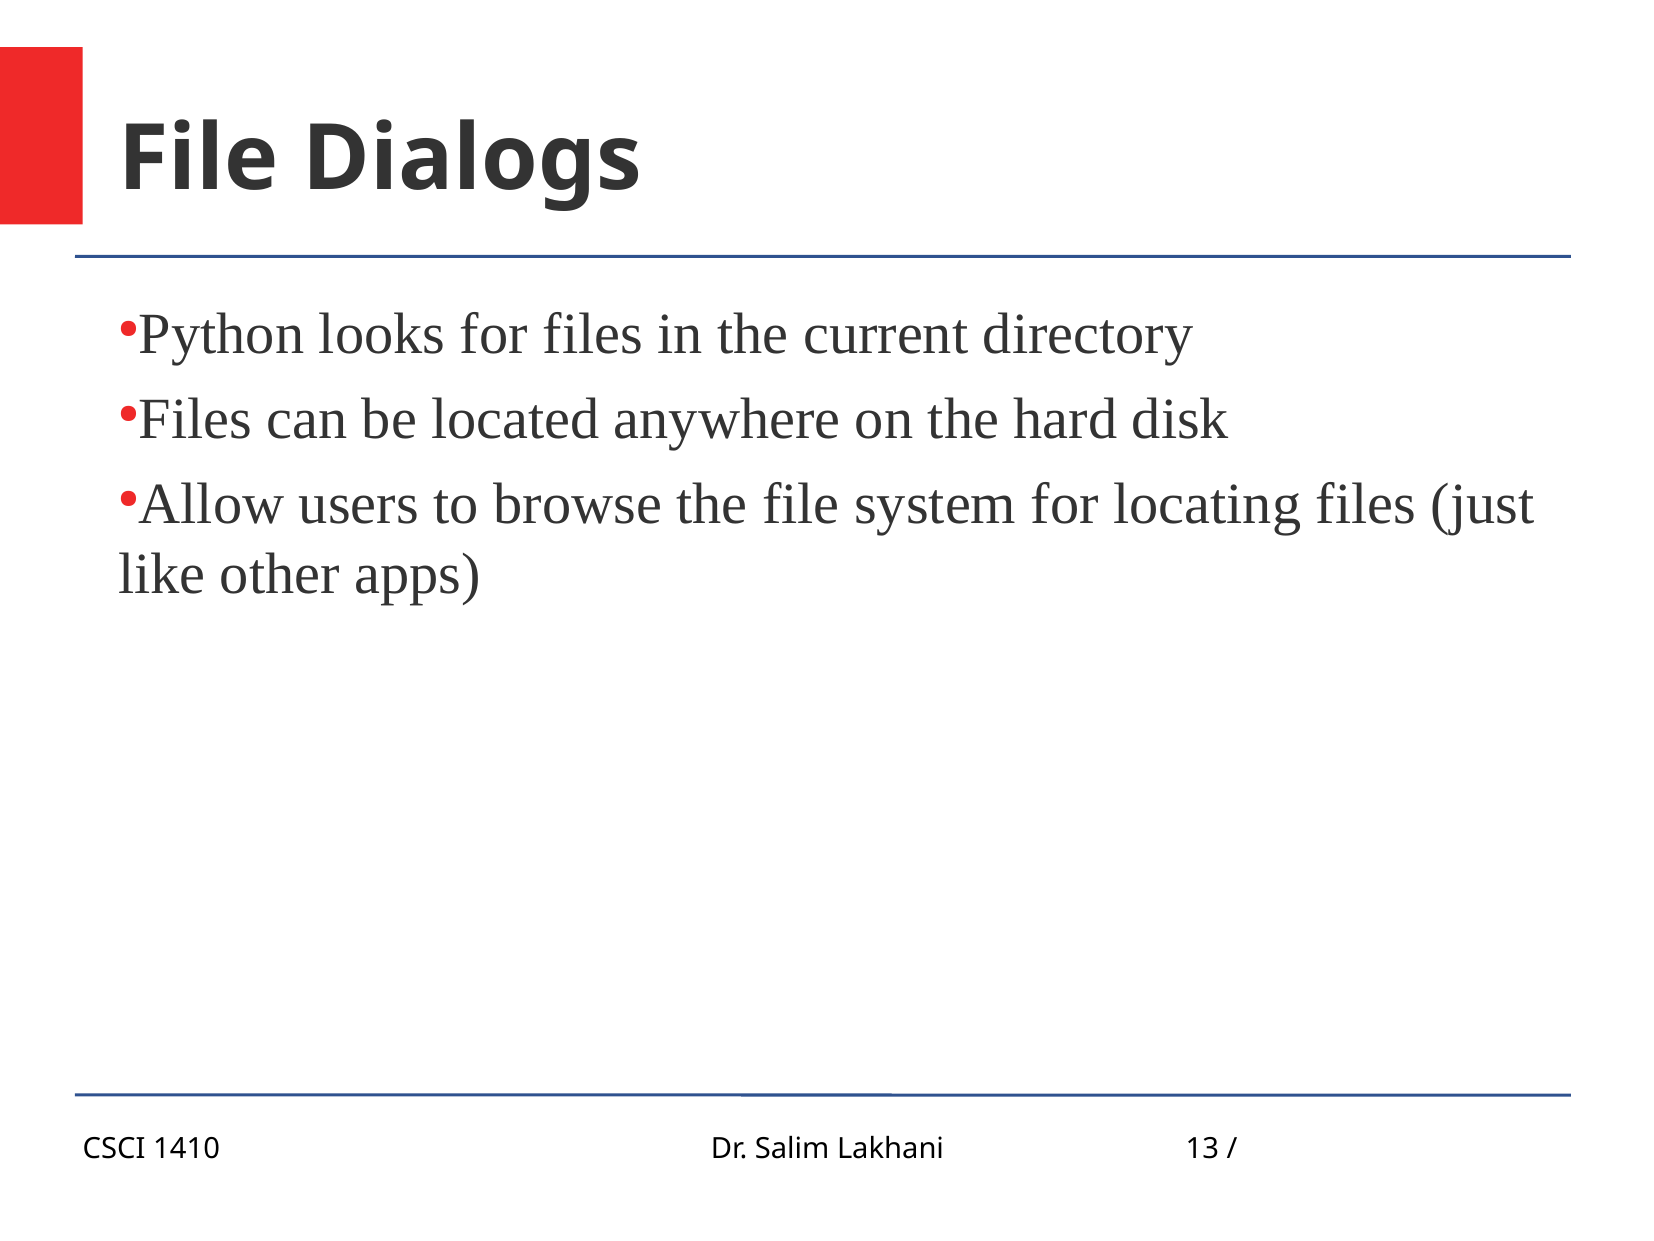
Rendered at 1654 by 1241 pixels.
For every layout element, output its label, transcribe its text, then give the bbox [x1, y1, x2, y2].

text_box / [1185, 1129, 1571, 1216]
list Python looks for files in the current directory Files can be located anywhere on the hard disk Allow users to browse the file system for locating files (just like other apps) [118, 295, 1536, 1080]
text_box CSCI 1410 [82, 1129, 468, 1216]
title File Dialogs [118, 49, 1571, 257]
text_box Dr. Salim Lakhani [565, 1129, 1090, 1216]
